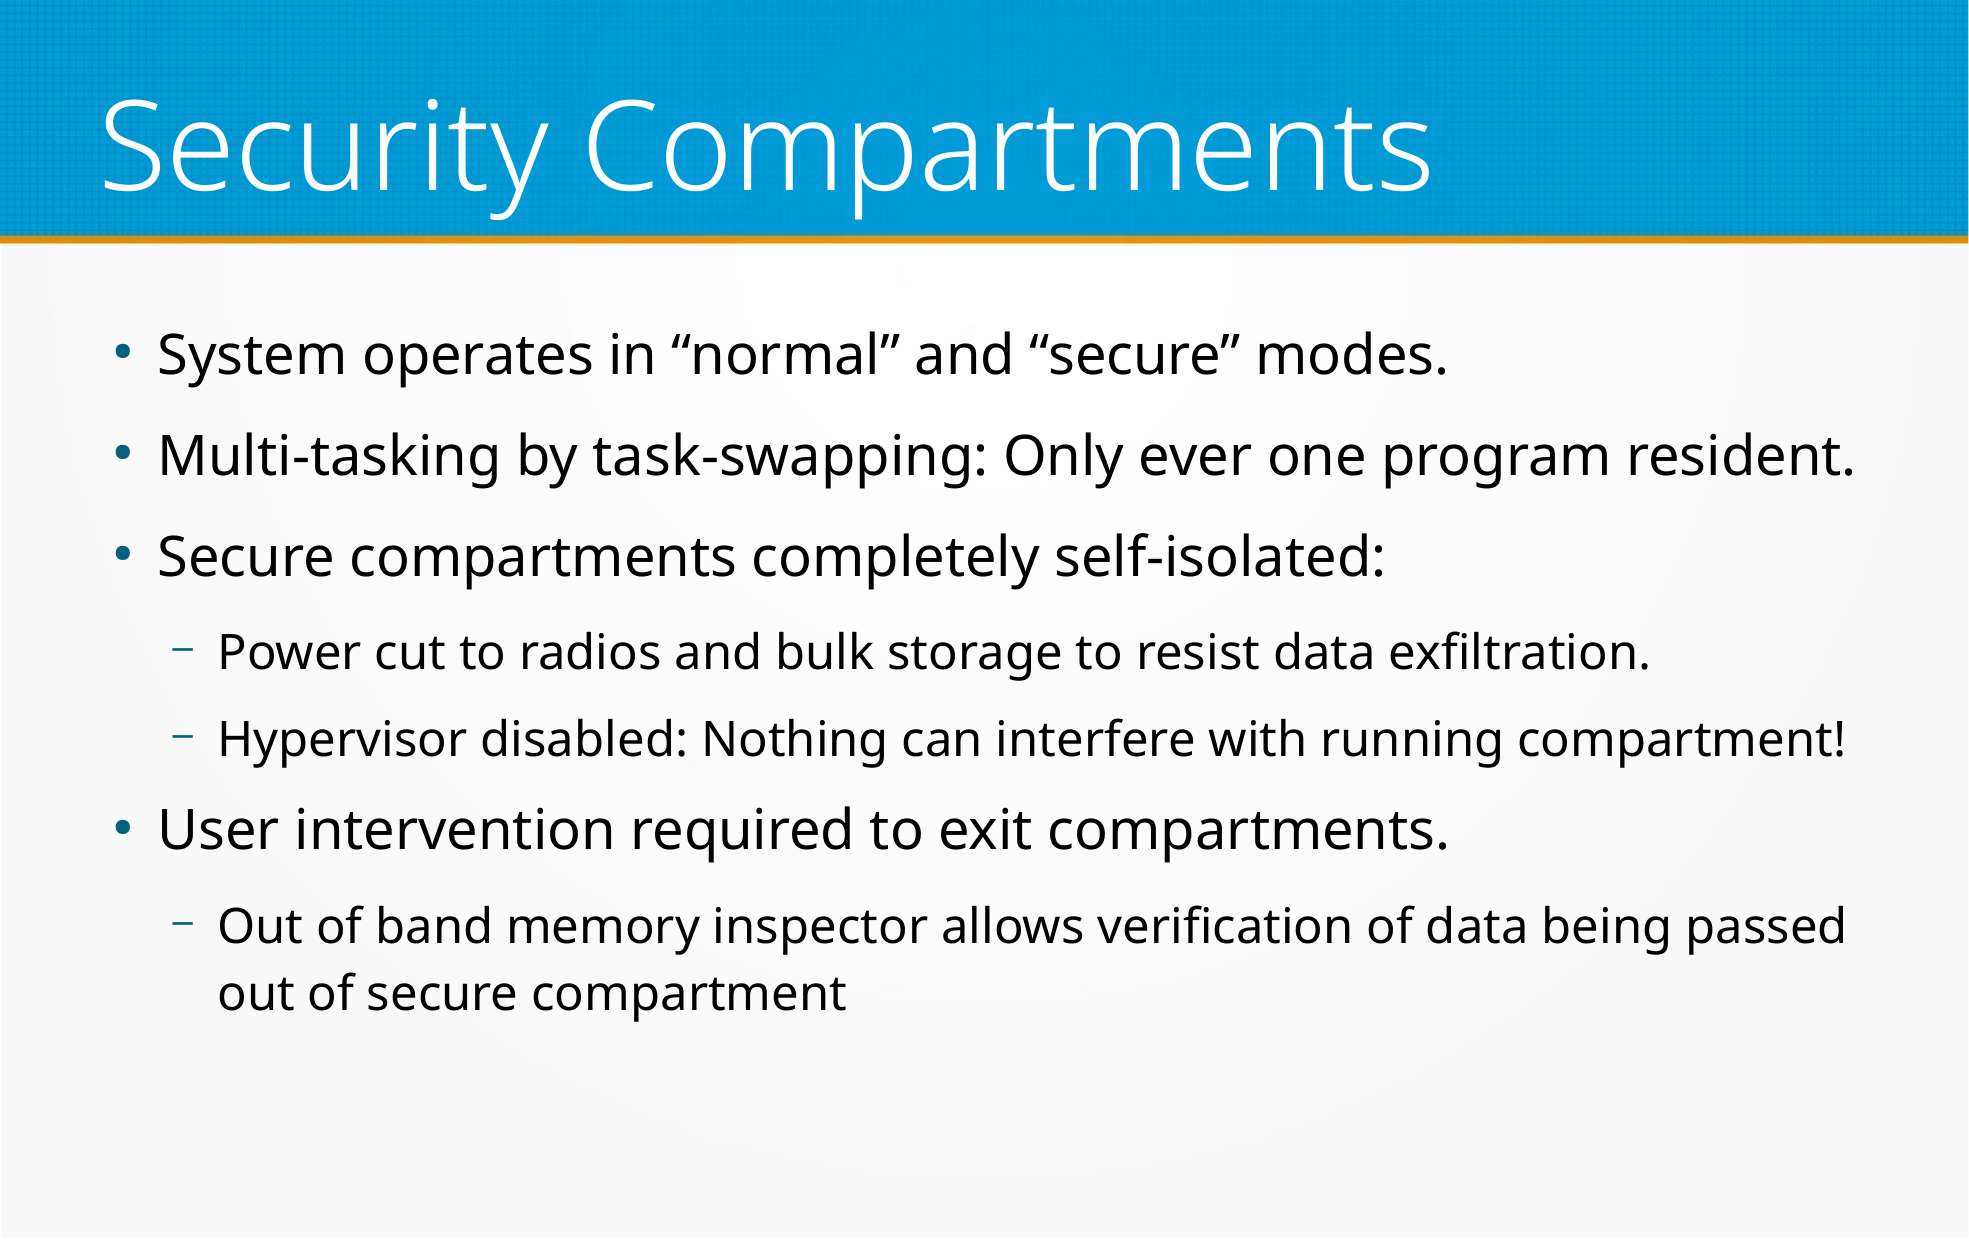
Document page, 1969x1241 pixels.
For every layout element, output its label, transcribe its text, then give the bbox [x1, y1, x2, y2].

title Security Compartments [98, 19, 1870, 227]
picture [0, 233, 1969, 1241]
list System operates in “normal” and “secure” modes. Multi-tasking by task-swapping: Only ever one program resident. Secure compartments completely self-isolated: Power cut to radios and bulk storage to resist data exfiltration. Hypervisor disabled: Nothing can interfere with running compartment! User intervention required to exit compartments. Out of band memory inspector allows verification of data being passed out of secure compartment [98, 315, 1861, 1081]
